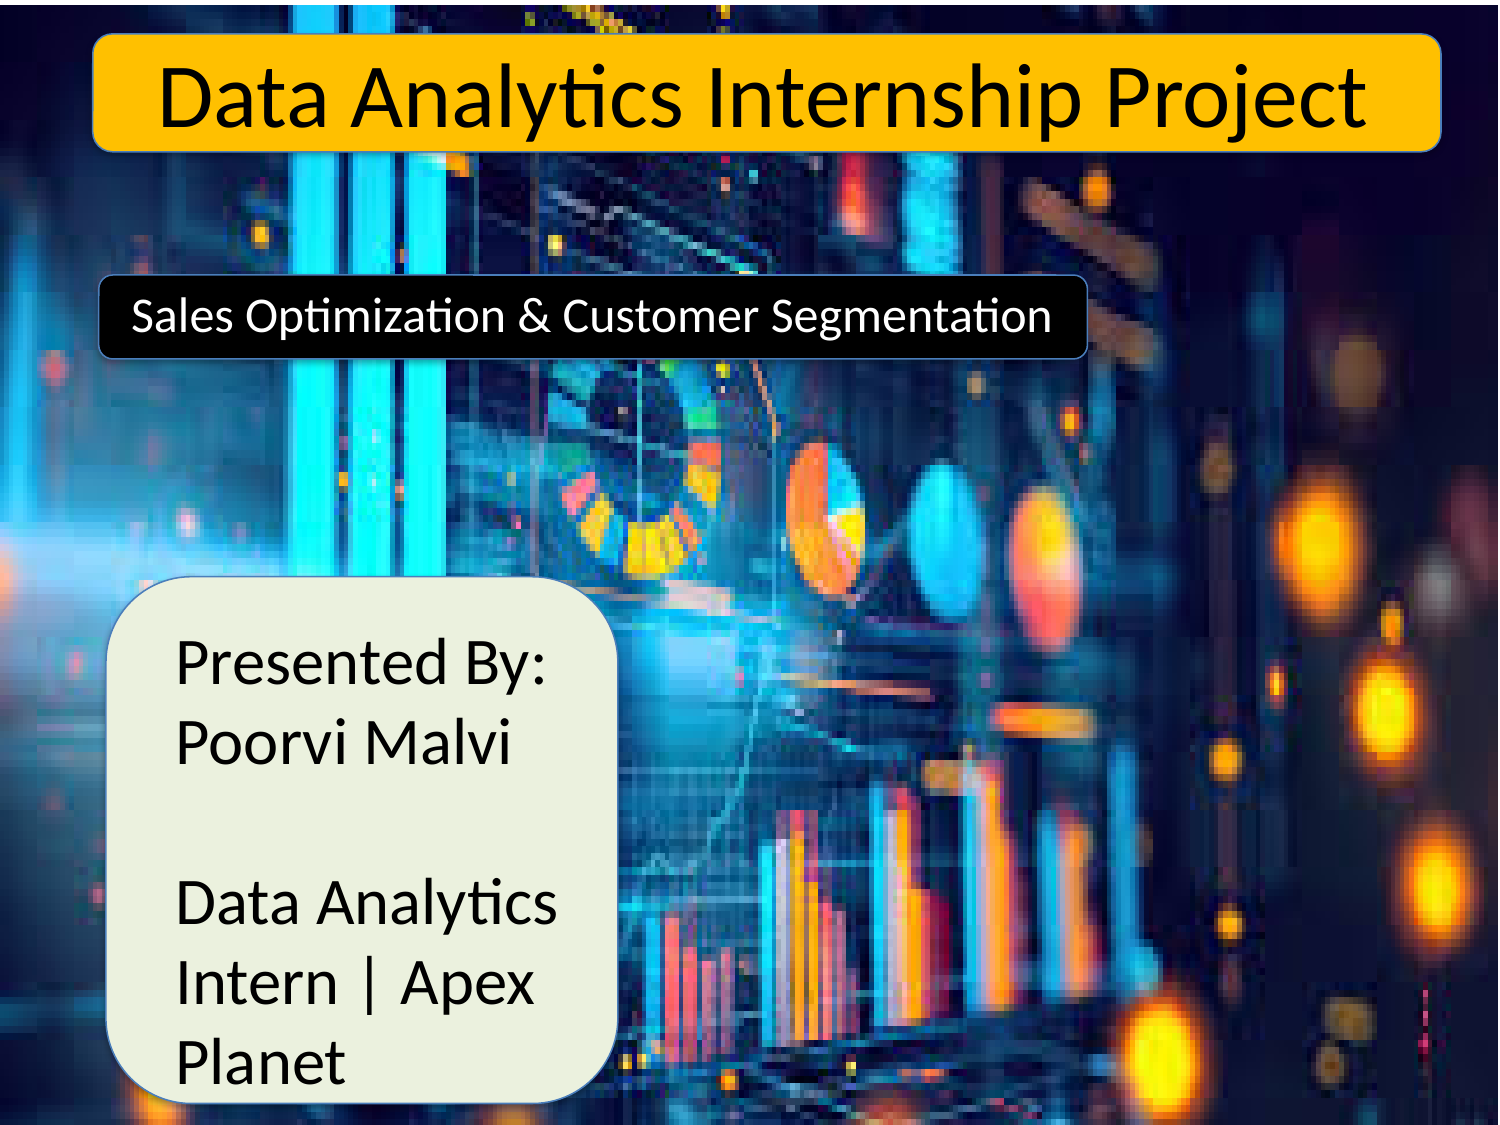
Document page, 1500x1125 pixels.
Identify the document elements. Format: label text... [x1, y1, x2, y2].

subtitle Sales Optimization & Customer Segmentation [116, 275, 1088, 393]
title Data Analytics Internship Project [126, 0, 1402, 212]
text_box [105, 576, 618, 1098]
text_box [92, 33, 126, 152]
text_box [1402, 33, 1442, 152]
picture [0, 5, 1498, 1125]
text_box Presented By: Poorvi Malvi Data Analytics Intern | Apex Planet [160, 610, 584, 1125]
text_box [98, 274, 765, 359]
